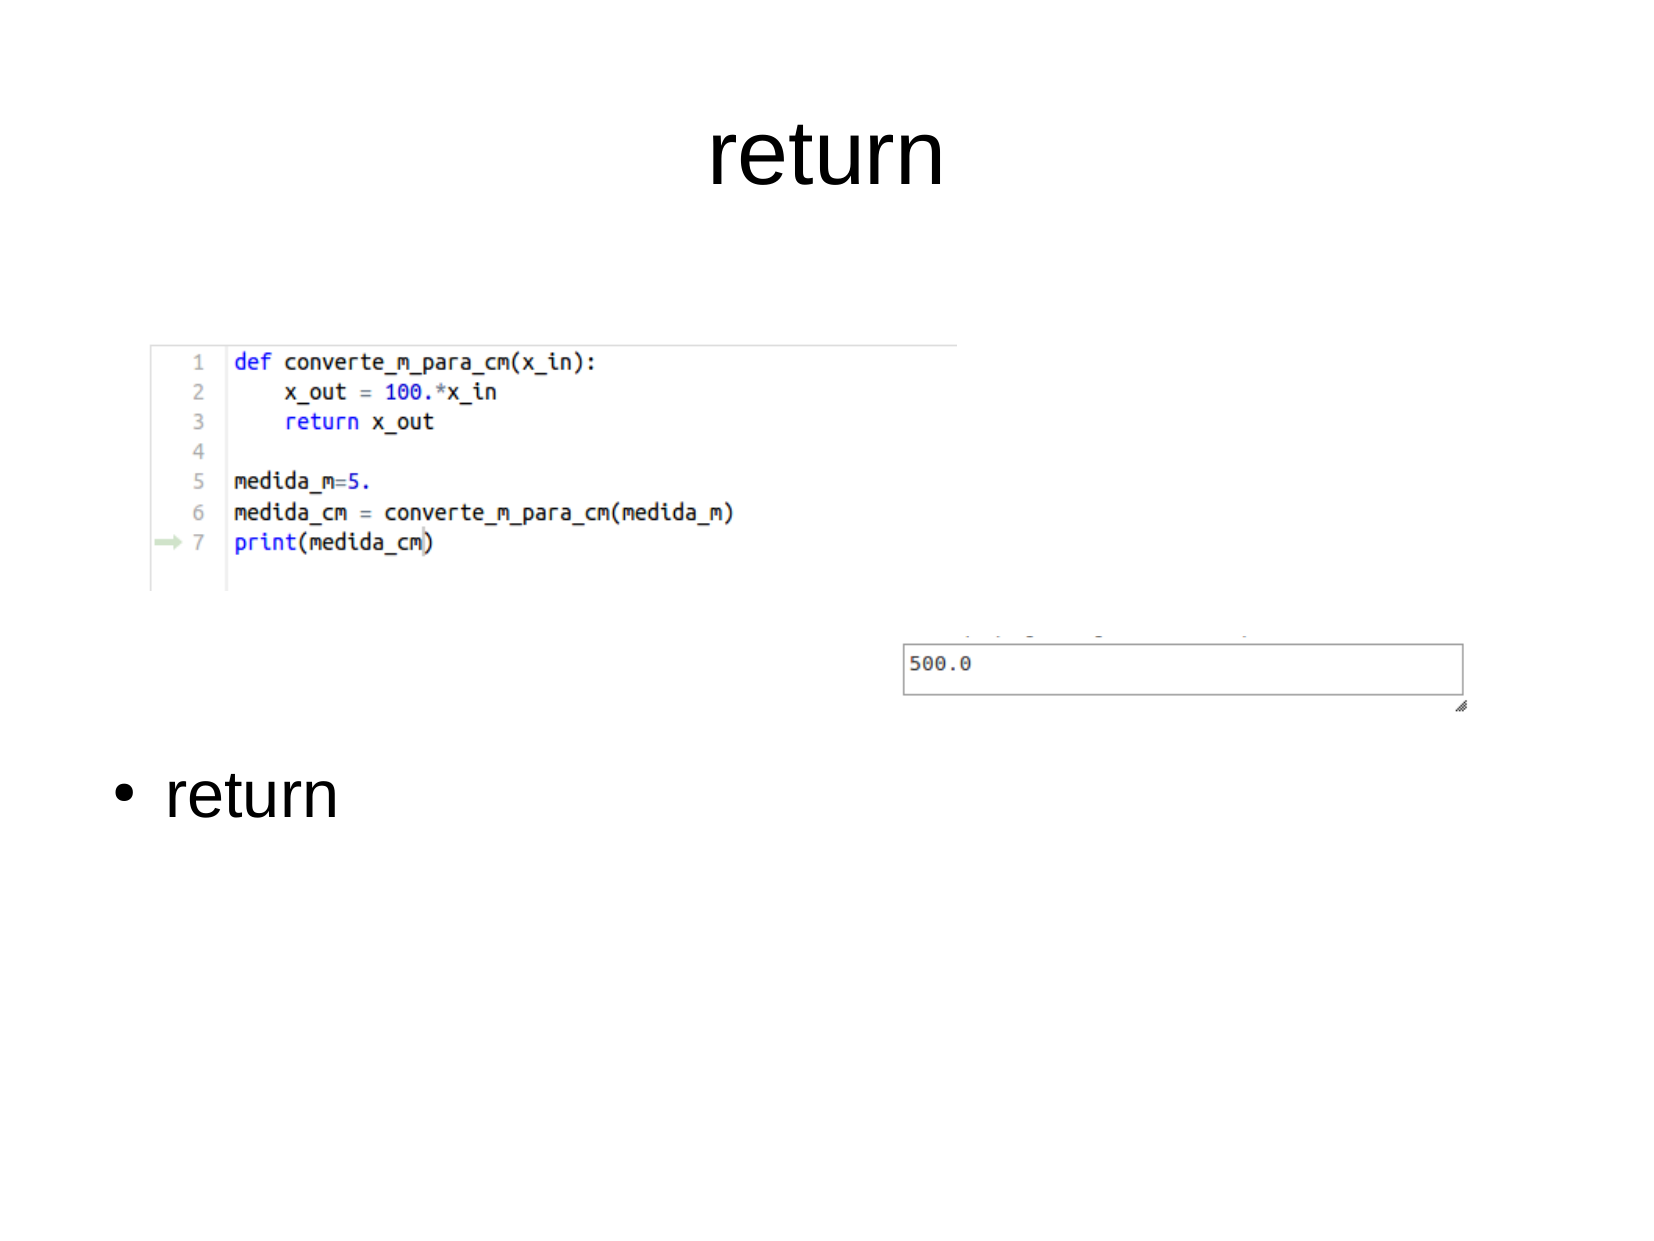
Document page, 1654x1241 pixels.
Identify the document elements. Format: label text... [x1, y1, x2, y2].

picture [897, 636, 1489, 721]
title return [82, 49, 1571, 257]
picture [133, 334, 957, 591]
list return [94, 757, 1583, 1241]
